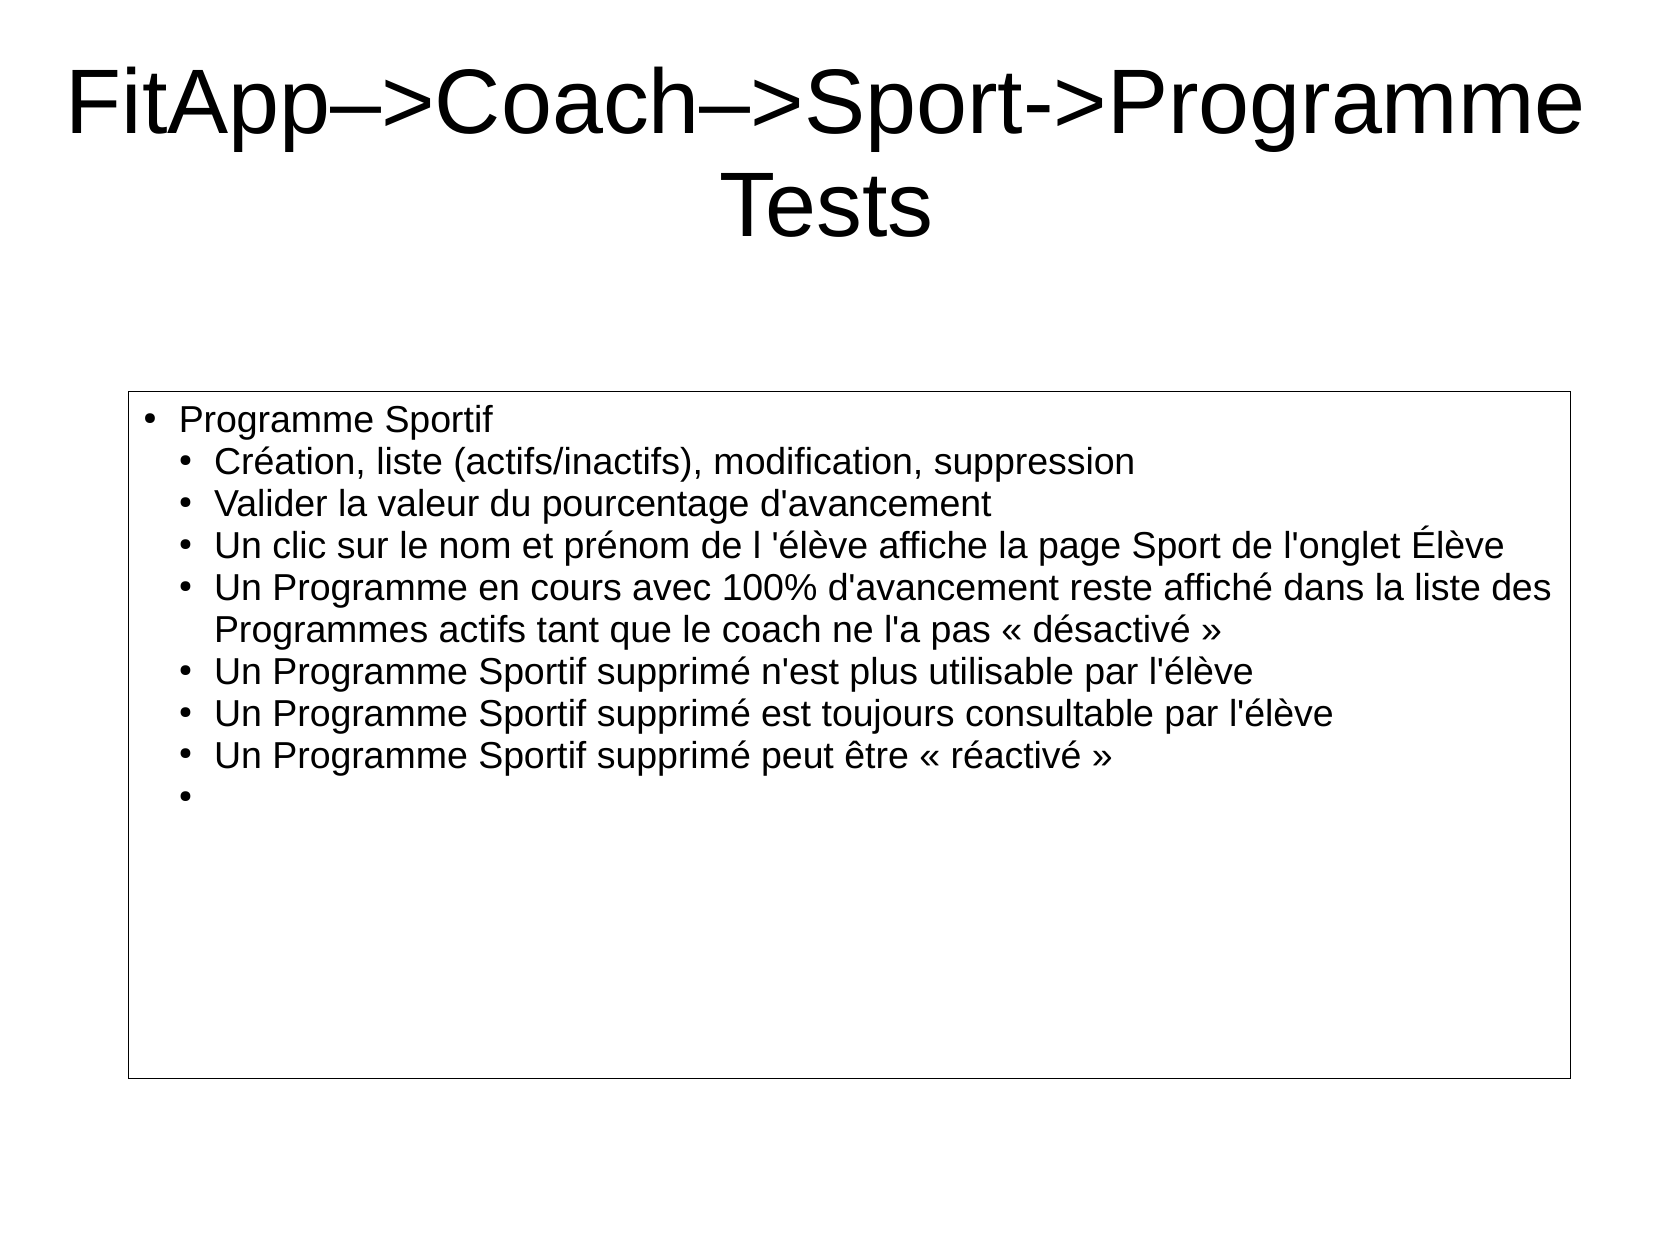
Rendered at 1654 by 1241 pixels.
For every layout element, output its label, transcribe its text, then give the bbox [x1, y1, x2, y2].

title FitApp–>Coach–>Sport->Programme Tests [59, 0, 1595, 307]
text_box Programme Sportif Création, liste (actifs/inactifs), modification, suppression Valider la valeur du pourcentage d'avancement Un clic sur le nom et prénom de l 'élève affiche la page Sport de l'onglet Élève Un Programme en cours avec 100% d'avancement reste affiché dans la liste des Programmes actifs tant que le coach ne l'a pas « désactivé » Un Programme Sportif supprimé n'est plus utilisable par l'élève Un Programme Sportif supprimé est toujours consultable par l'élève Un Programme Sportif supprimé peut être « réactivé » [128, 391, 1571, 1079]
